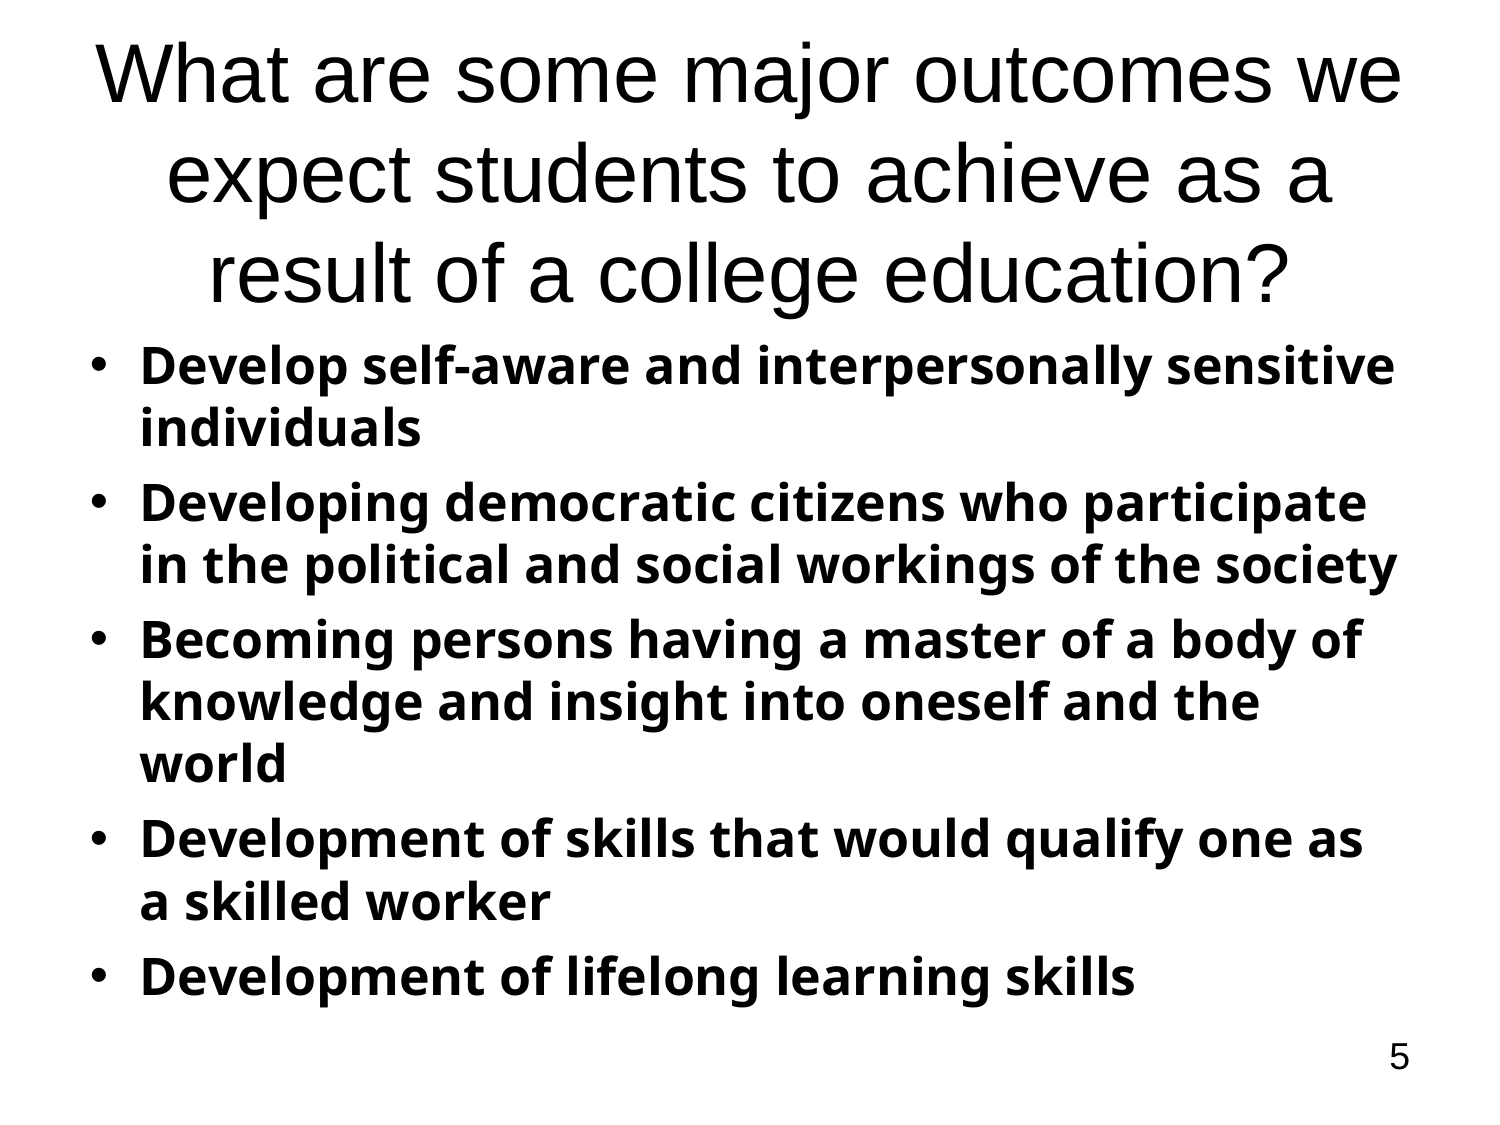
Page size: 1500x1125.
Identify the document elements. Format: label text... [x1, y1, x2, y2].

list Develop self-aware and interpersonally sensitive individuals Developing democratic citizens who participate in the political and social workings of the society Becoming persons having a master of a body of knowledge and insight into oneself and the world Development of skills that would qualify one as a skilled worker Development of lifelong learning skills [75, 324, 1426, 1068]
title What are some major outcomes we expect students to achieve as a result of a college education? [75, 74, 1426, 263]
